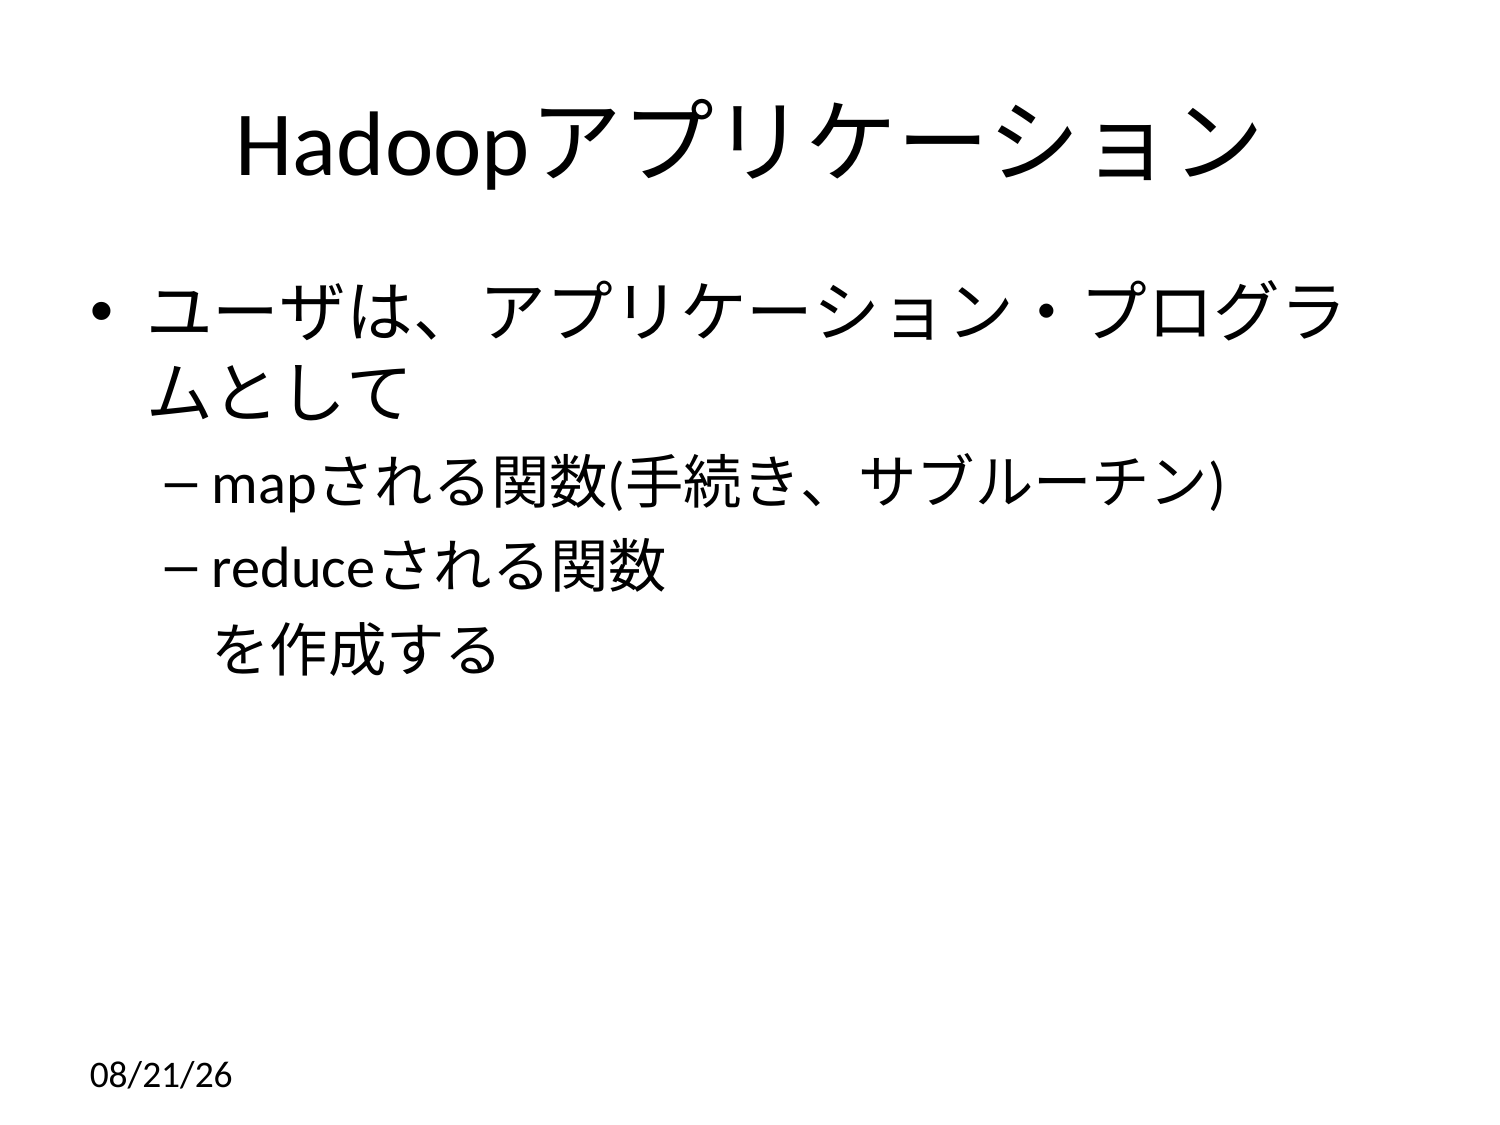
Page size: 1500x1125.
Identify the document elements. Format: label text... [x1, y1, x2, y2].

title Hadoopアプリケーション [75, 21, 1426, 257]
list ユーザは、アプリケーション・プログラムとして mapされる関数(手続き、サブルーチン) reduceされる関数 を作成する [75, 262, 1426, 1006]
